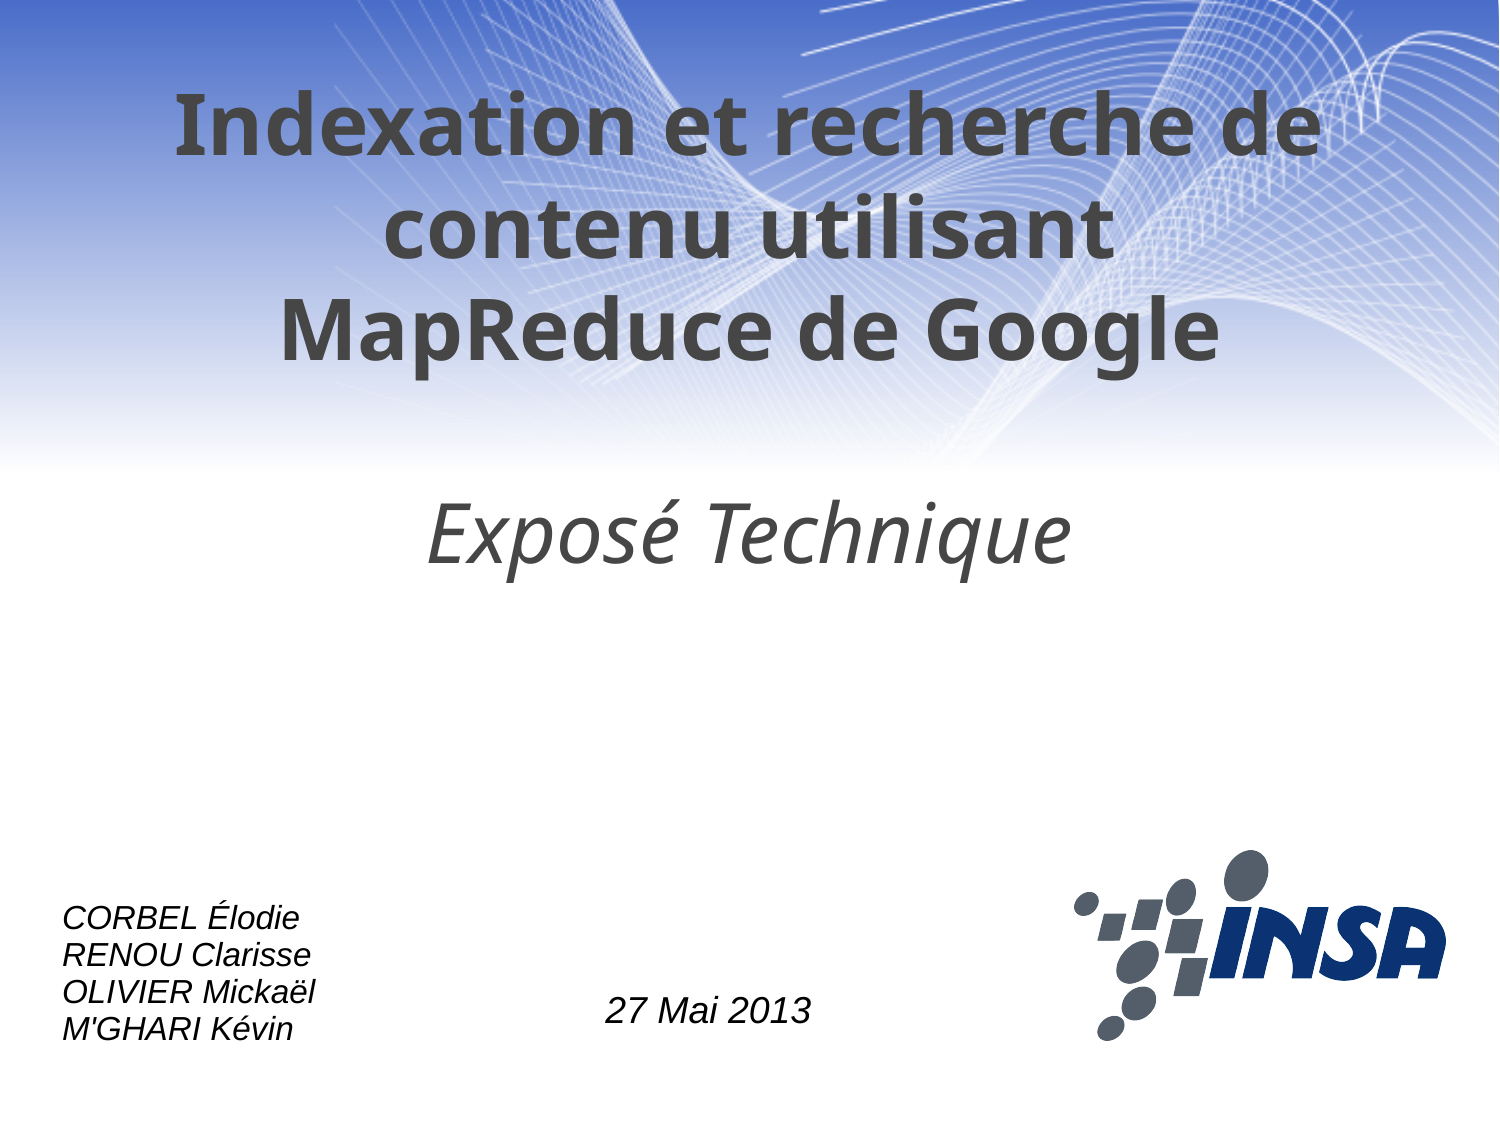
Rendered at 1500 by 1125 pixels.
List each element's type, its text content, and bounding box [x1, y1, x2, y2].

text_box 27 Mai 2013 [590, 982, 875, 1040]
text_box CORBEL Élodie RENOU Clarisse OLIVIER Mickaël M'GHARI Kévin [47, 892, 402, 1055]
picture [334, 0, 1500, 1041]
title Indexation et recherche de contenu utilisant MapReduce de Google Exposé Technique [112, 63, 1388, 615]
